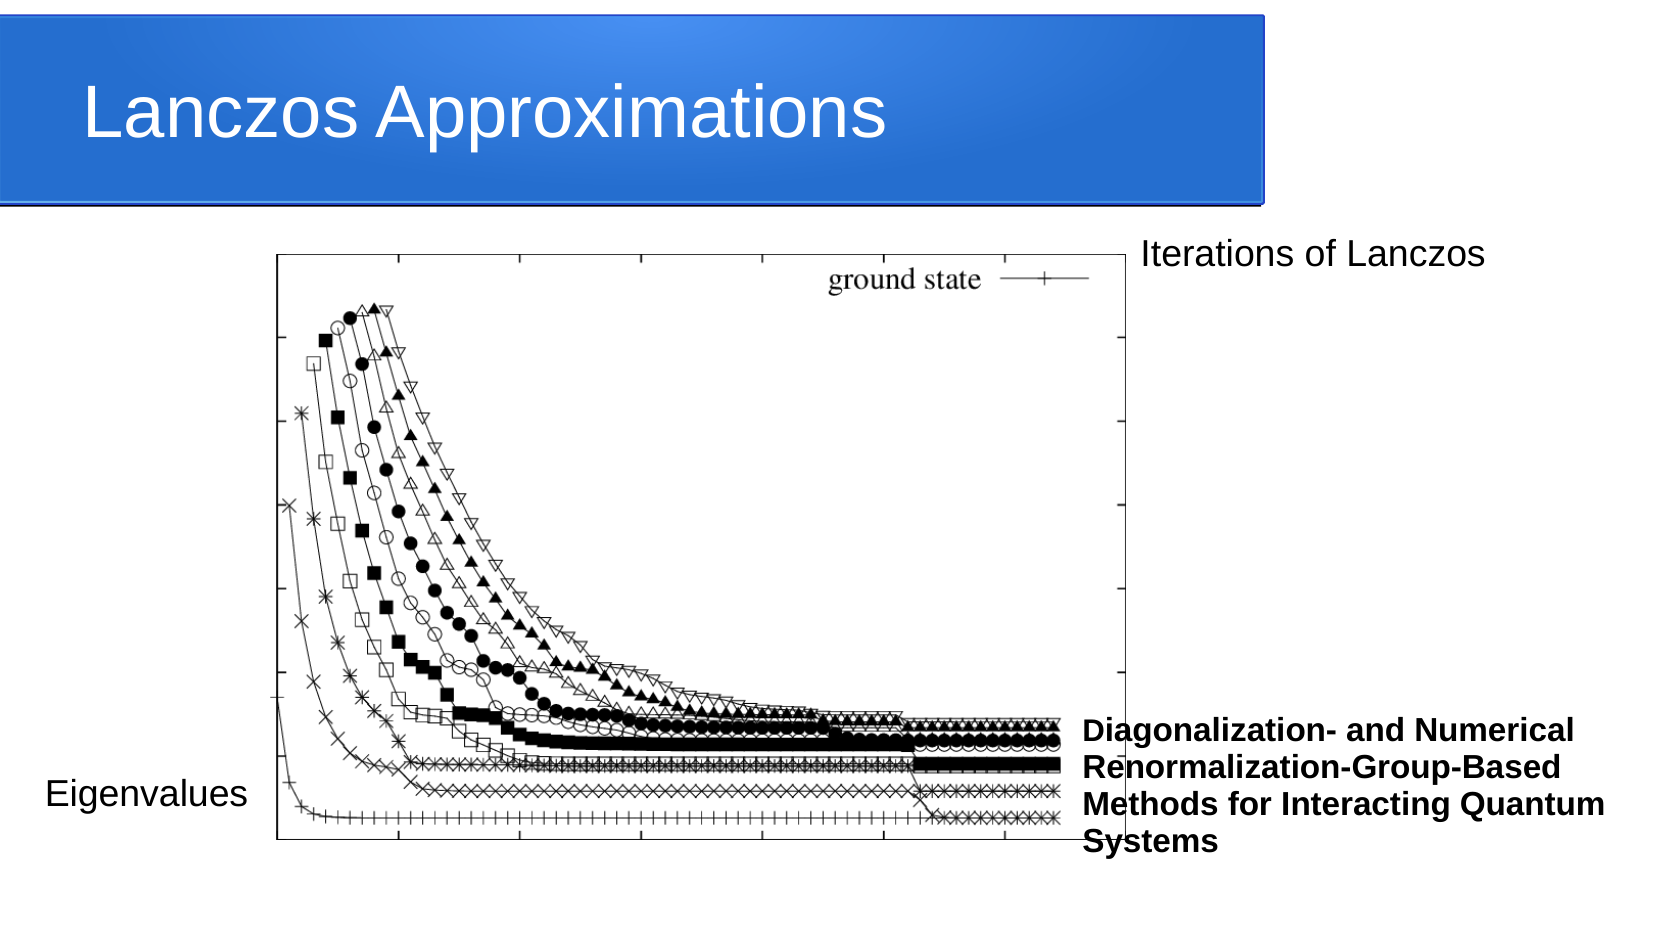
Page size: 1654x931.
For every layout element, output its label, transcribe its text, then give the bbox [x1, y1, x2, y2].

title Lanczos Approximations [82, 35, 1235, 189]
text_box Diagonalization- and Numerical Renormalization-Group-Based Methods for Interacting Quantum Systems [1067, 703, 1654, 916]
picture [270, 254, 1126, 841]
text_box Eigenvalues [30, 765, 271, 841]
text_box Iterations of Lanczos [1125, 225, 1531, 324]
